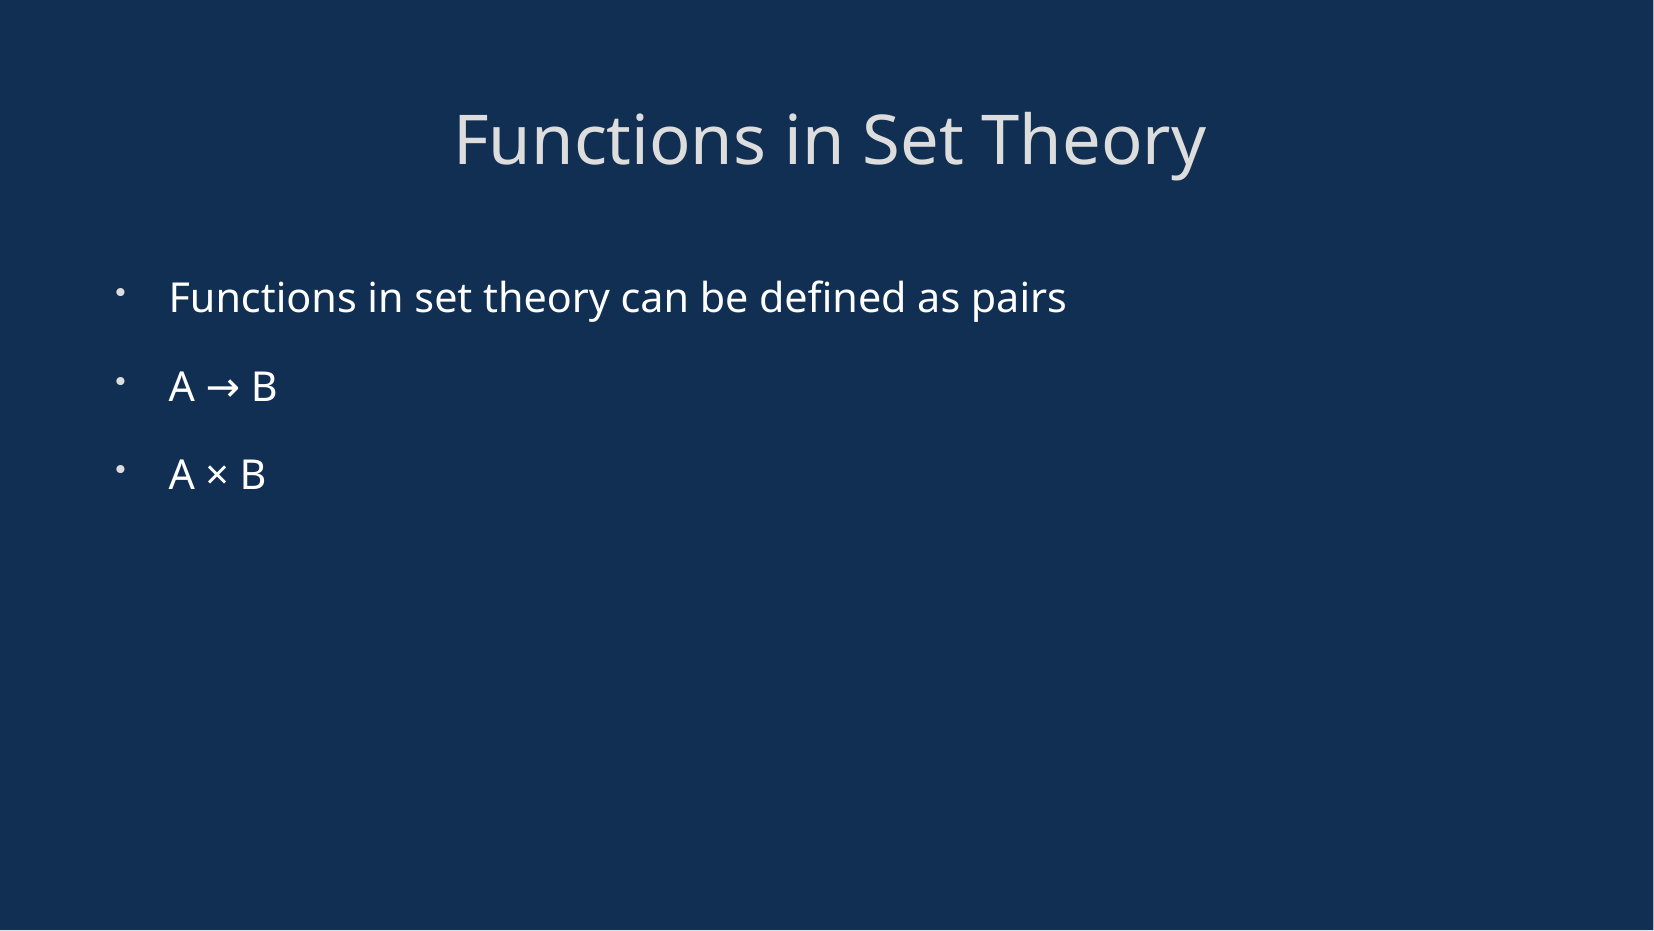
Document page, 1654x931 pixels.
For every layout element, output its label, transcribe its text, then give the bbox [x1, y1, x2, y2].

title Functions in Set Theory [97, 56, 1563, 220]
list Functions in set theory can be defined as pairs A → B A × B [97, 268, 1563, 806]
